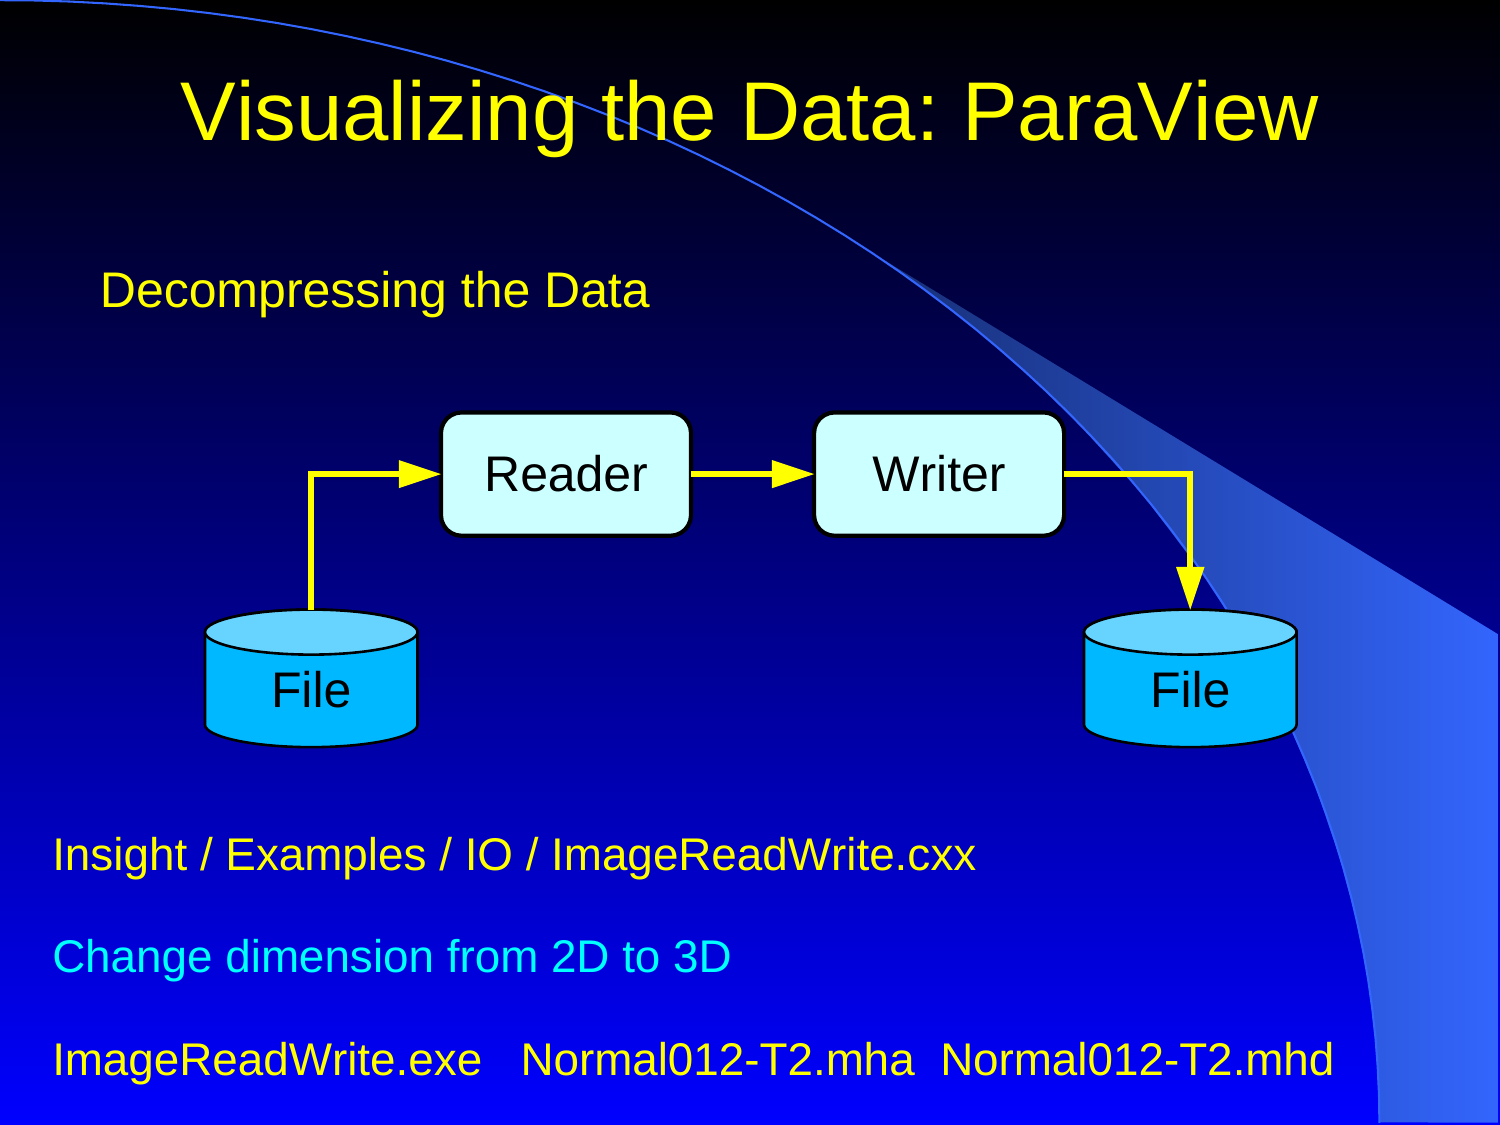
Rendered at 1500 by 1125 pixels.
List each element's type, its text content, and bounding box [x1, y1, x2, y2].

text_box File [204, 633, 418, 748]
text_box Insight / Examples / IO / ImageReadWrite.cxx Change dimension from 2D to 3D ImageReadWrite.exe Normal012-T2.mha Normal012-T2.mhd [37, 821, 1463, 1092]
text_box Decompressing the Data [85, 254, 1023, 326]
text_box Reader [440, 412, 692, 536]
text_box Writer [814, 412, 1065, 536]
title Visualizing the Data: ParaView [112, 42, 1388, 186]
text_box File [1084, 635, 1297, 748]
